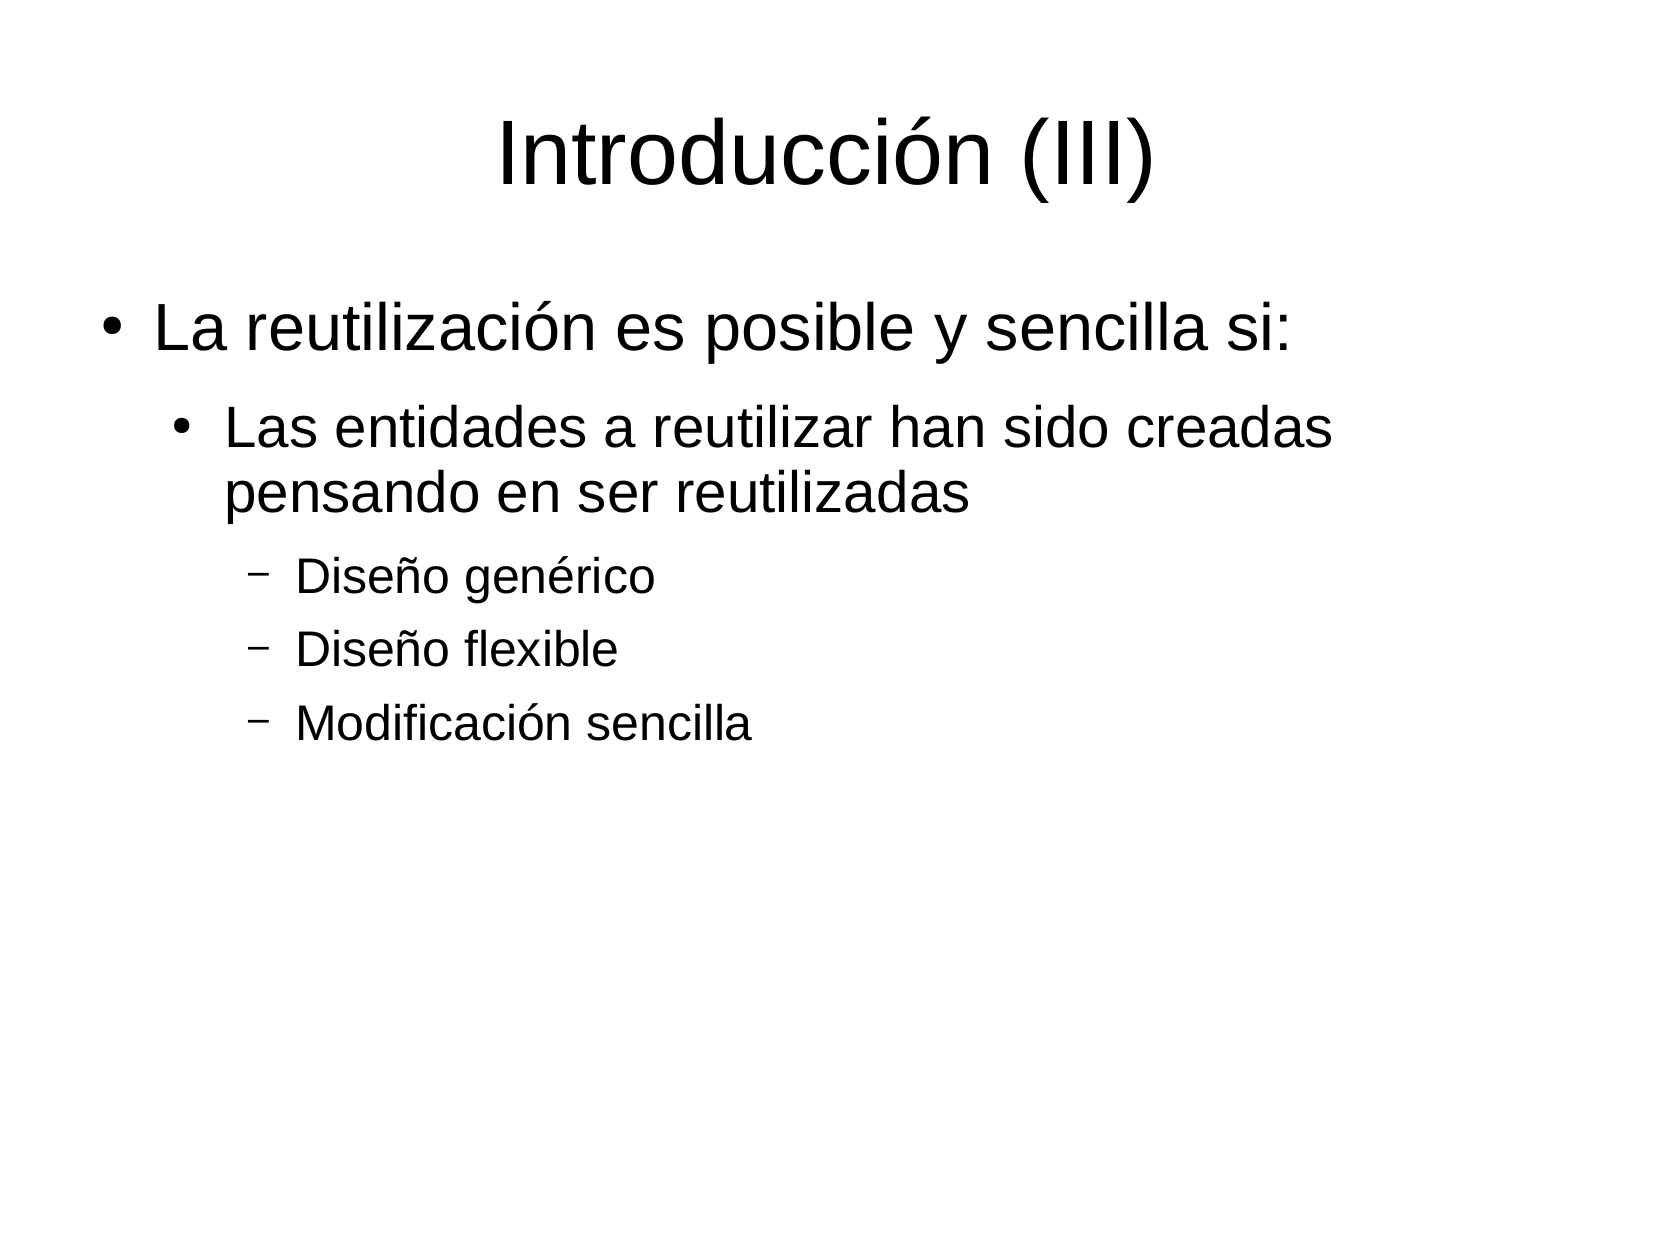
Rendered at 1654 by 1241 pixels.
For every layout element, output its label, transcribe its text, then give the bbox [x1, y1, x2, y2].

title Introducción (III) [82, 49, 1571, 257]
list La reutilización es posible y sencilla si: Las entidades a reutilizar han sido creadas pensando en ser reutilizadas Diseño genérico Diseño flexible Modificación sencilla [82, 290, 1571, 1109]
